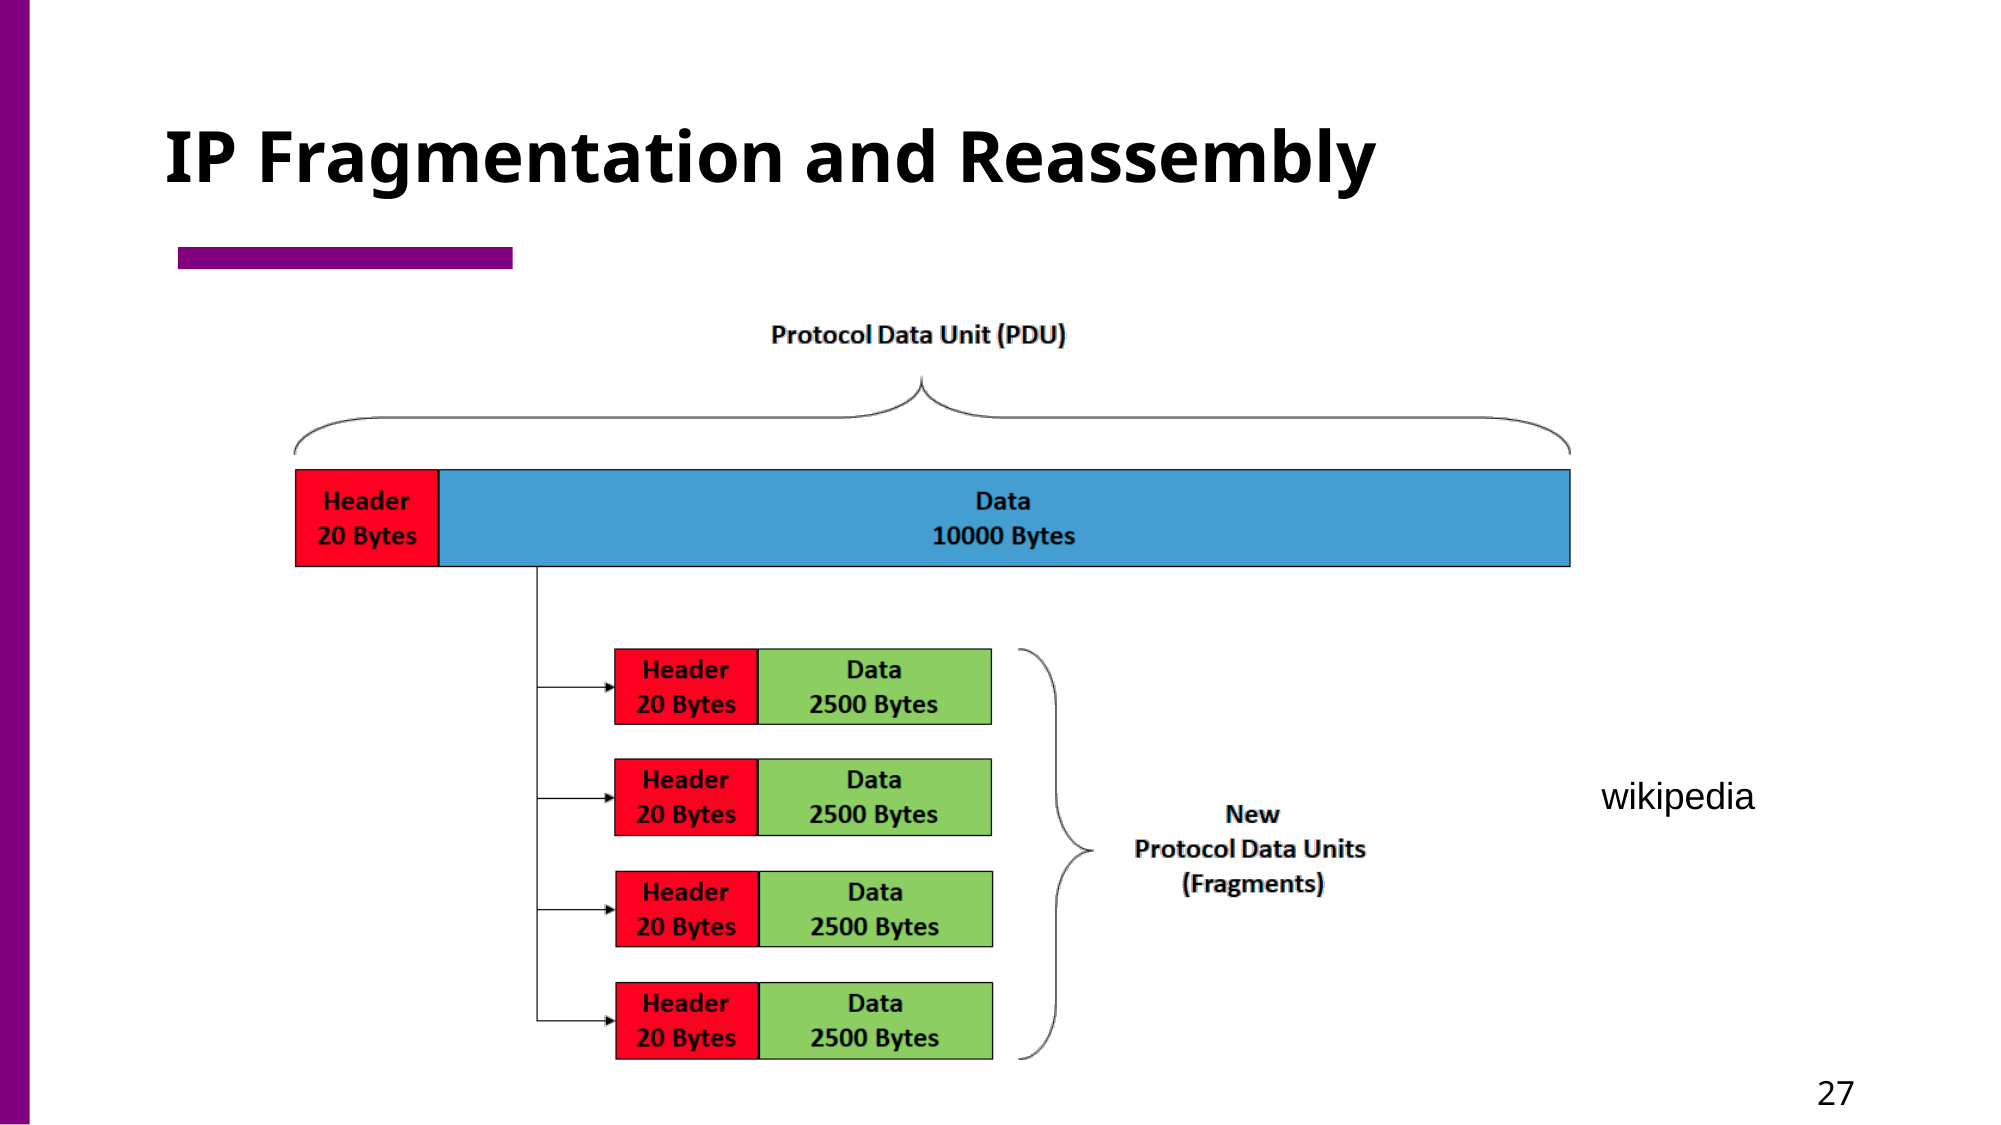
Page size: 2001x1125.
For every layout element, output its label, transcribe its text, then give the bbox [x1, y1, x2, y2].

text_box IP Fragmentation and Reassembly [151, 0, 1849, 212]
picture [270, 297, 1609, 1111]
text_box wikipedia [1586, 768, 1771, 826]
